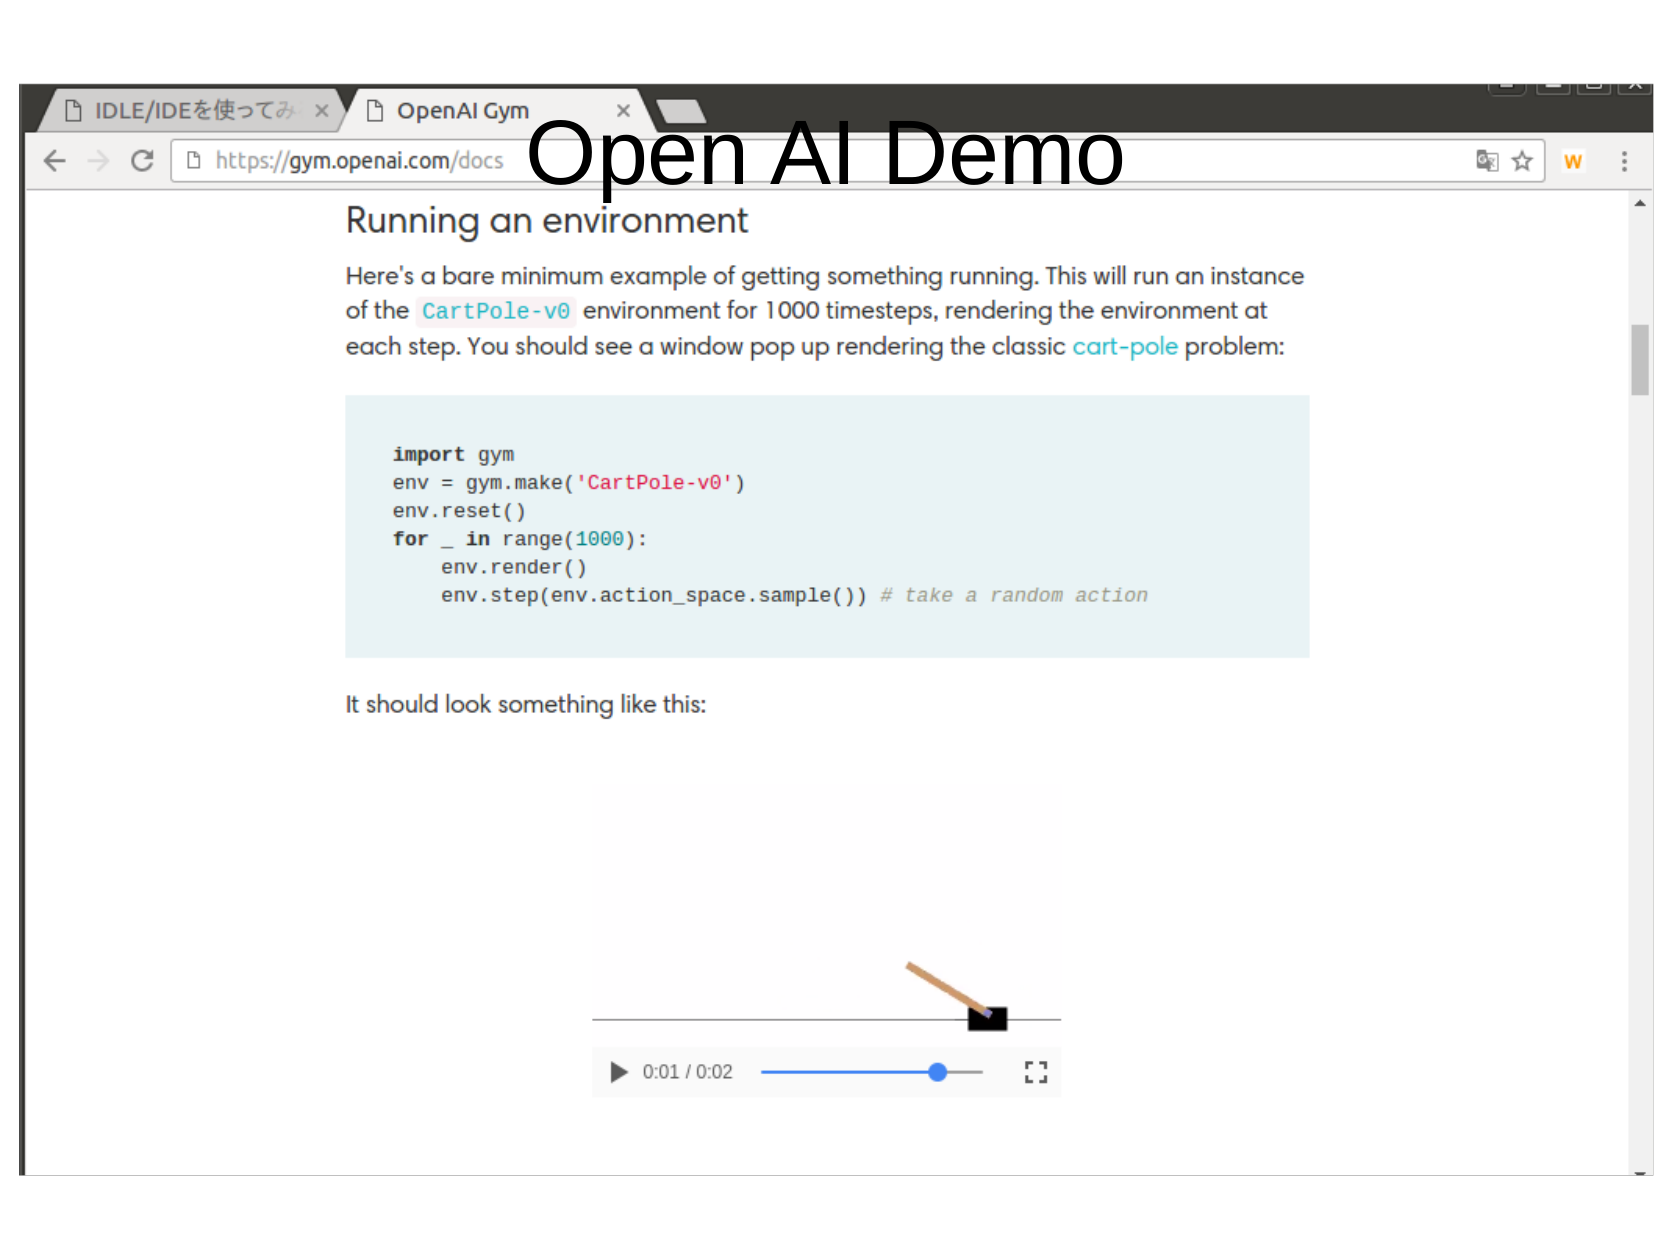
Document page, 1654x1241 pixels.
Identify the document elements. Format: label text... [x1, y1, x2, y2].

title Open AI Demo [82, 49, 1571, 257]
picture [19, 64, 1654, 1196]
